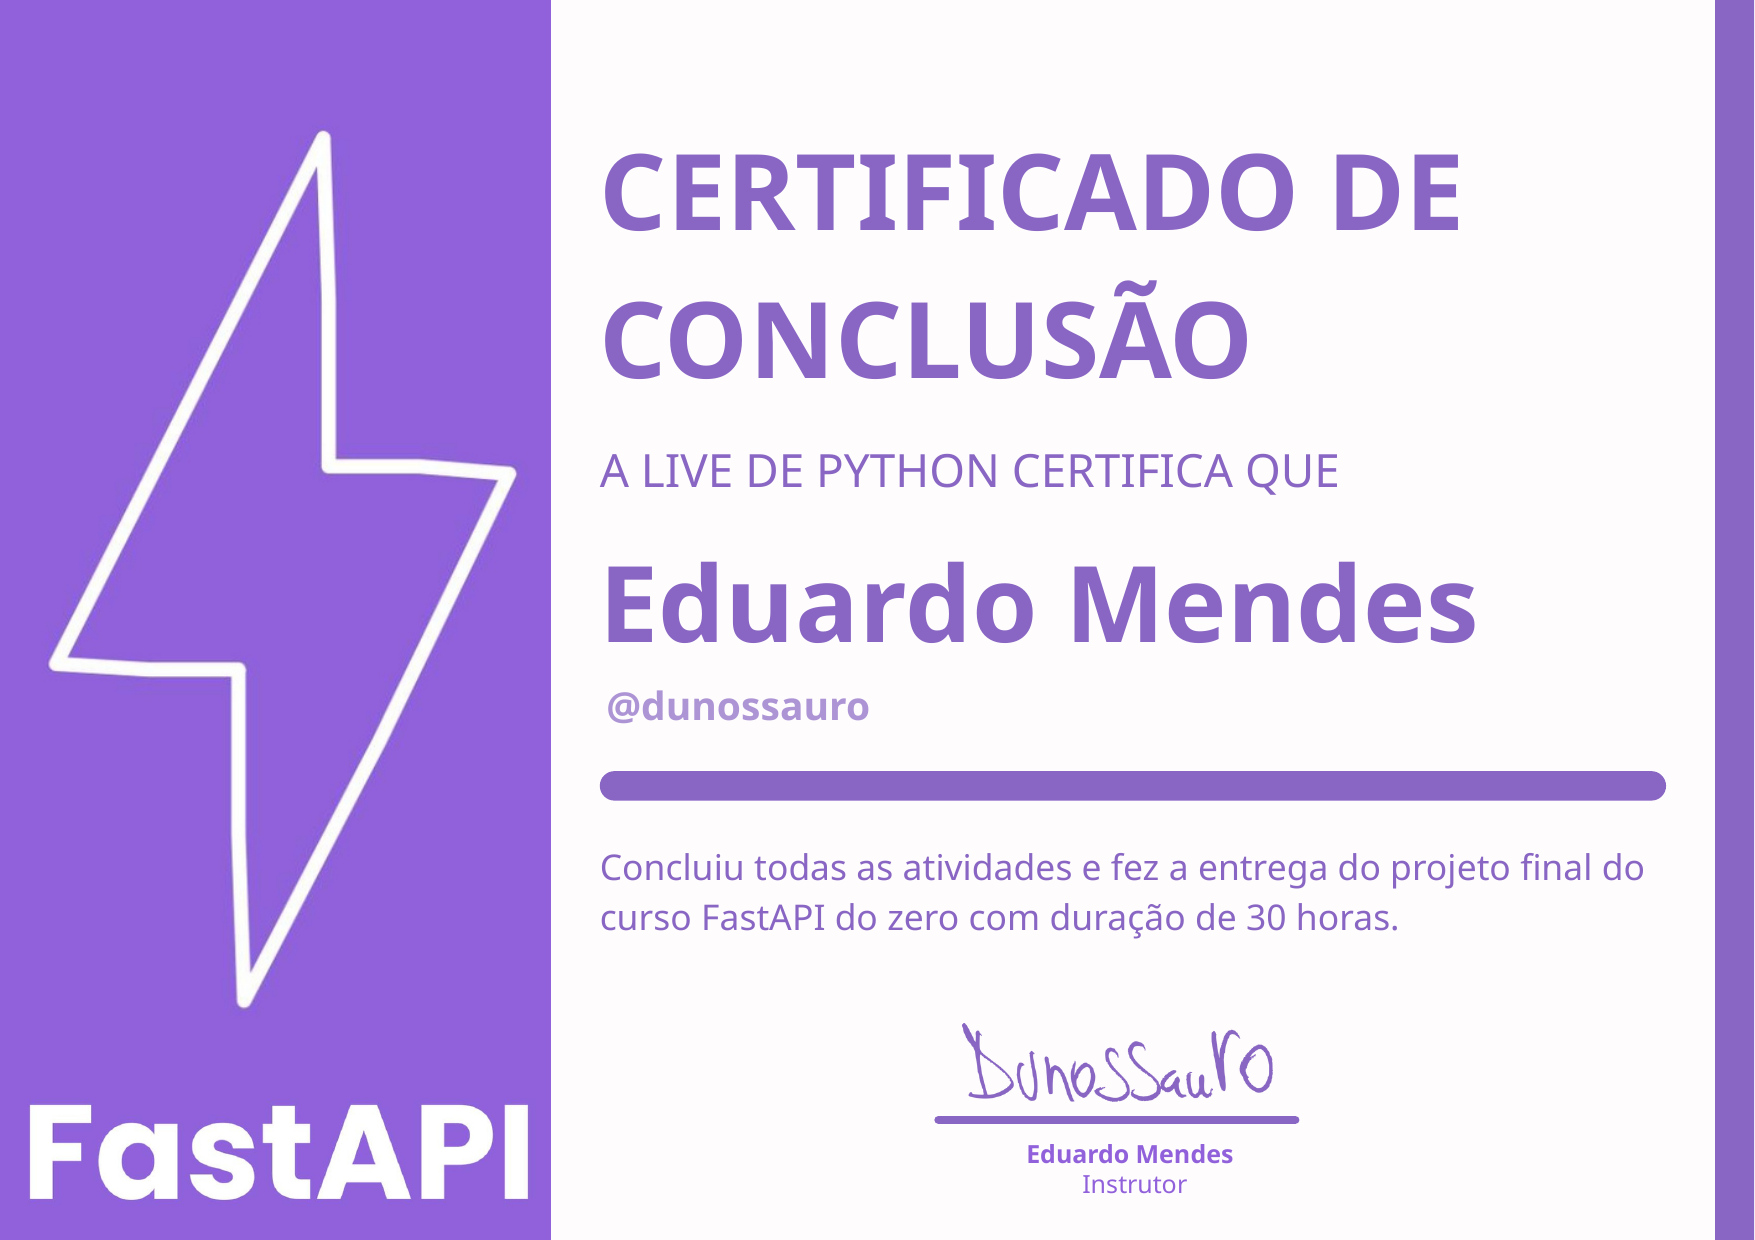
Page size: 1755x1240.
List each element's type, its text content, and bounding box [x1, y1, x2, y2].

text_box Eduardo Mendes [599, 515, 1635, 664]
text_box [0, 0, 551, 1240]
text_box [934, 1116, 1300, 1124]
text_box [962, 1023, 1273, 1103]
text_box CERTIFICADO DE CONCLUSÃO [599, 103, 1505, 400]
text_box Eduardo Mendes [1003, 1133, 1256, 1169]
text_box Concluiu todas as atividades e fez a entrega do projeto final do curso FastAPI do zero com duração de 30 horas. [599, 838, 1684, 938]
text_box @dunossauro [599, 674, 877, 729]
text_box Instrutor [1062, 1163, 1207, 1199]
text_box [1715, 0, 1755, 1240]
text_box A LIVE DE PYTHON CERTIFICA QUE [599, 432, 1362, 497]
text_box [599, 771, 1667, 801]
